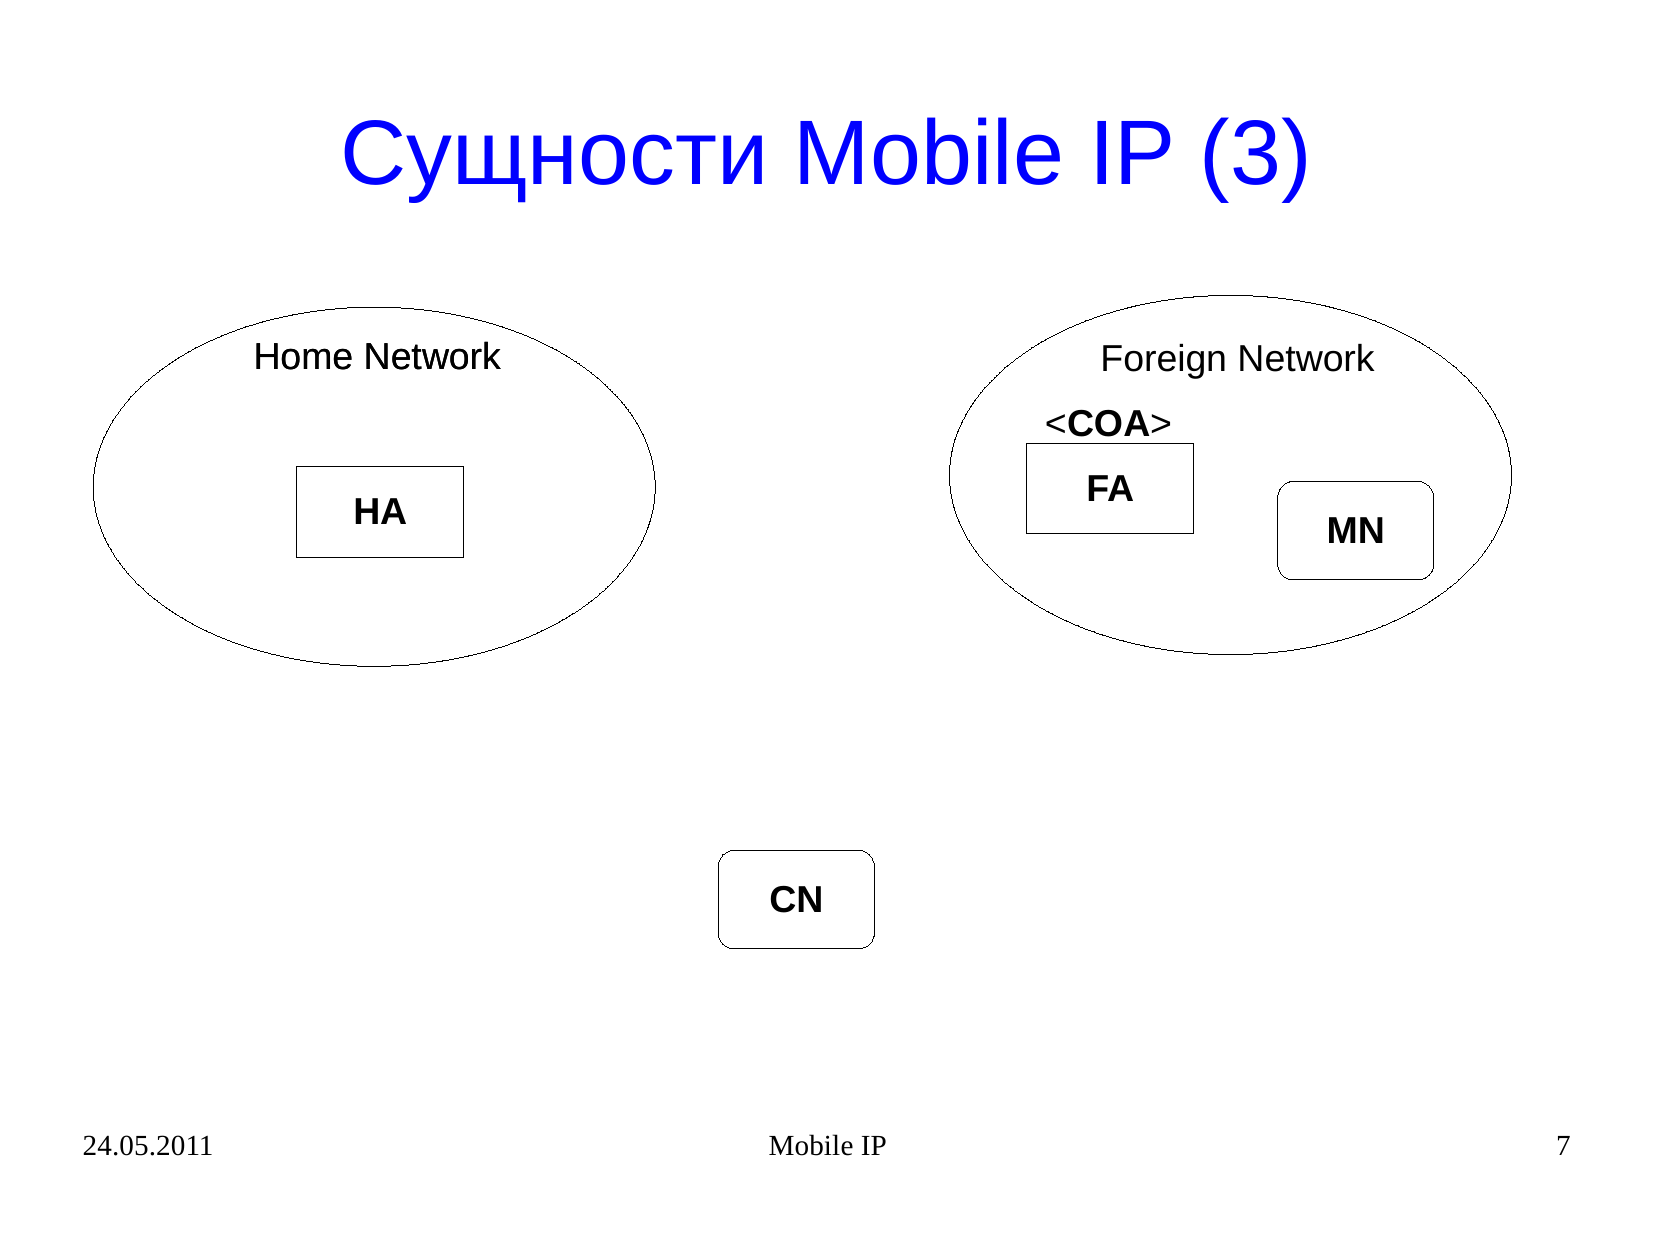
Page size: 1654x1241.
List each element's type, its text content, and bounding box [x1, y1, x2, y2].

text_box <COA> [1030, 395, 1188, 453]
text_box HA [296, 466, 464, 558]
title Сущности Mobile IP (3) [82, 49, 1571, 257]
text_box FA [1026, 443, 1194, 534]
text_box MN [1277, 481, 1434, 580]
text_box Home Network [238, 327, 532, 385]
text_box CN [718, 850, 875, 949]
text_box Foreign Network [1085, 329, 1415, 387]
